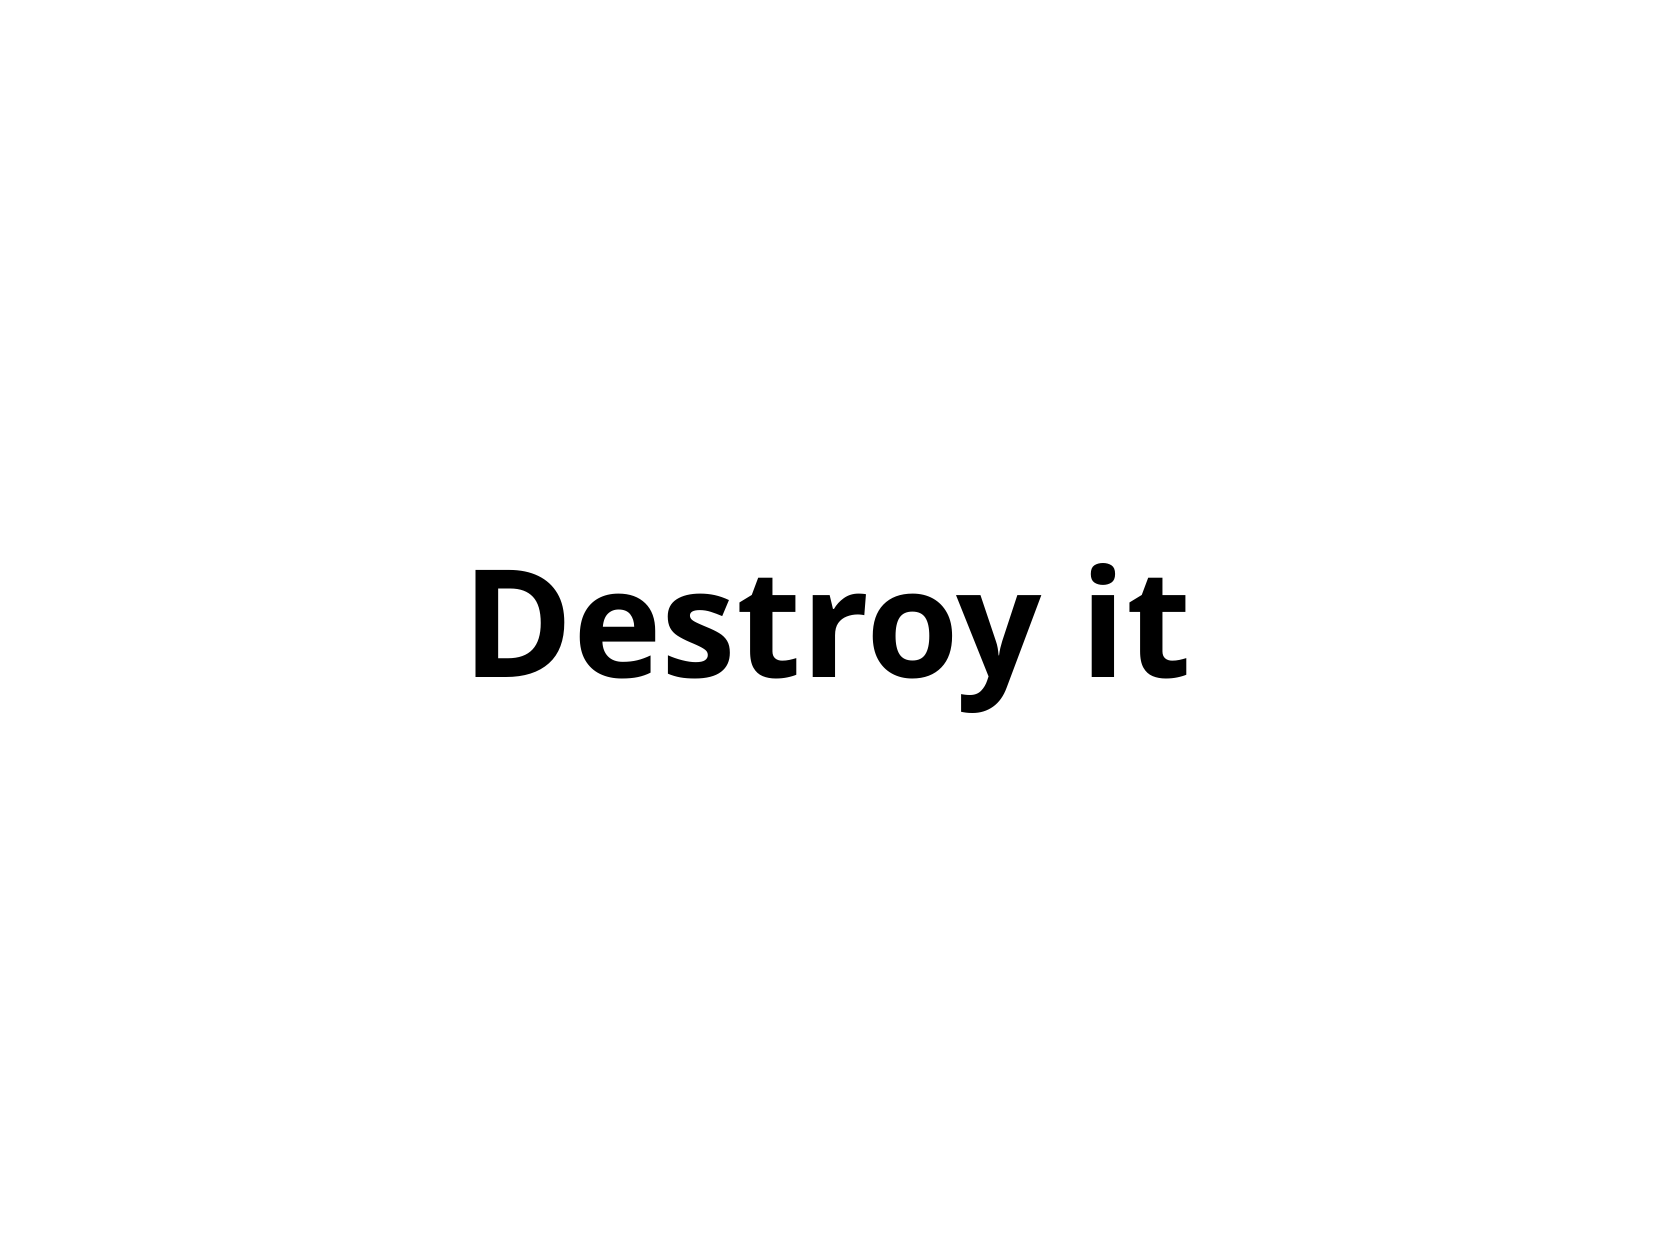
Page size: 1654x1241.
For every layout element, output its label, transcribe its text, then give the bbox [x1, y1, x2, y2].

title Destroy it [59, 57, 1595, 1182]
